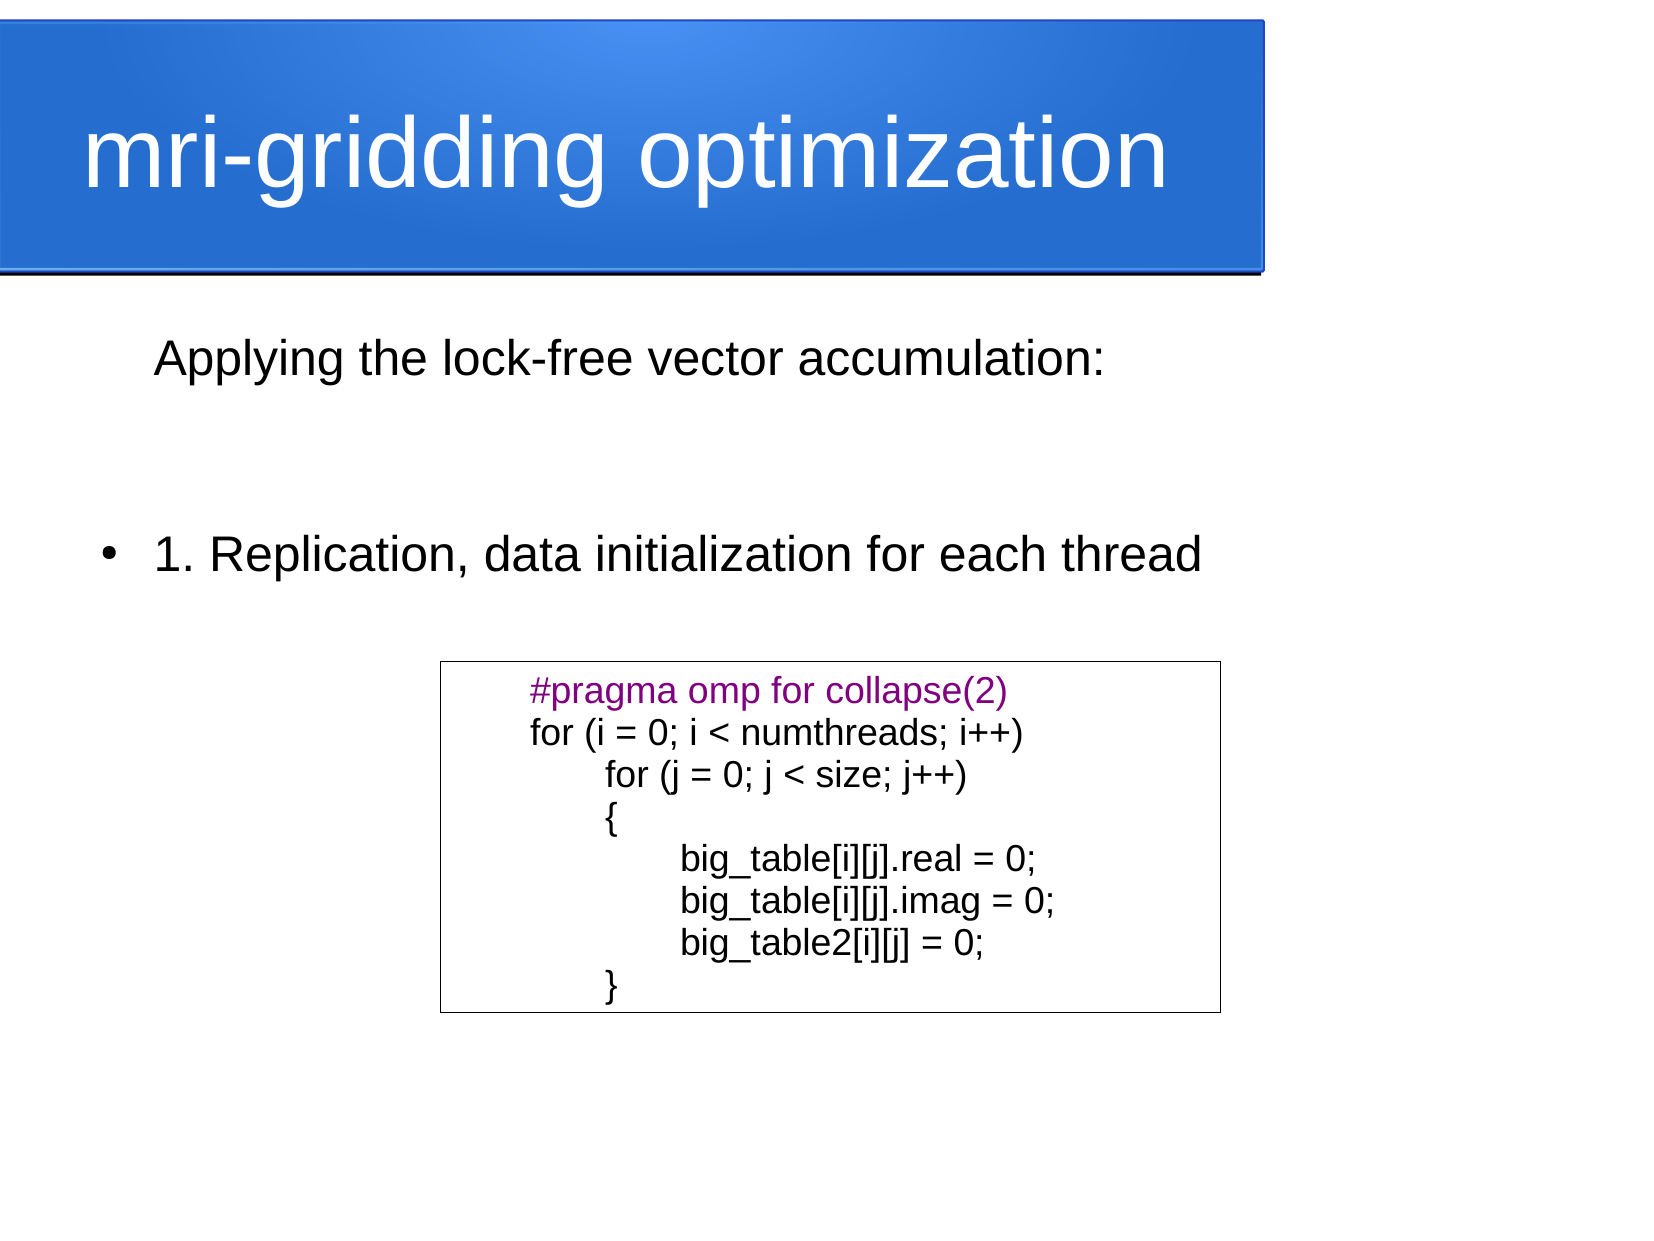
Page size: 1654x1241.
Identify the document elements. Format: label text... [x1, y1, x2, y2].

list Applying the lock-free vector accumulation: 1. Replication, data initialization for each thread [82, 330, 1538, 1050]
title mri-gridding optimization [82, 49, 1250, 257]
text_box #pragma omp for collapse(2) for (i = 0; i < numthreads; i++) for (j = 0; j < size; j++) { big_table[i][j].real = 0; big_table[i][j].imag = 0; big_table2[i][j] = 0; } [440, 661, 1221, 1013]
